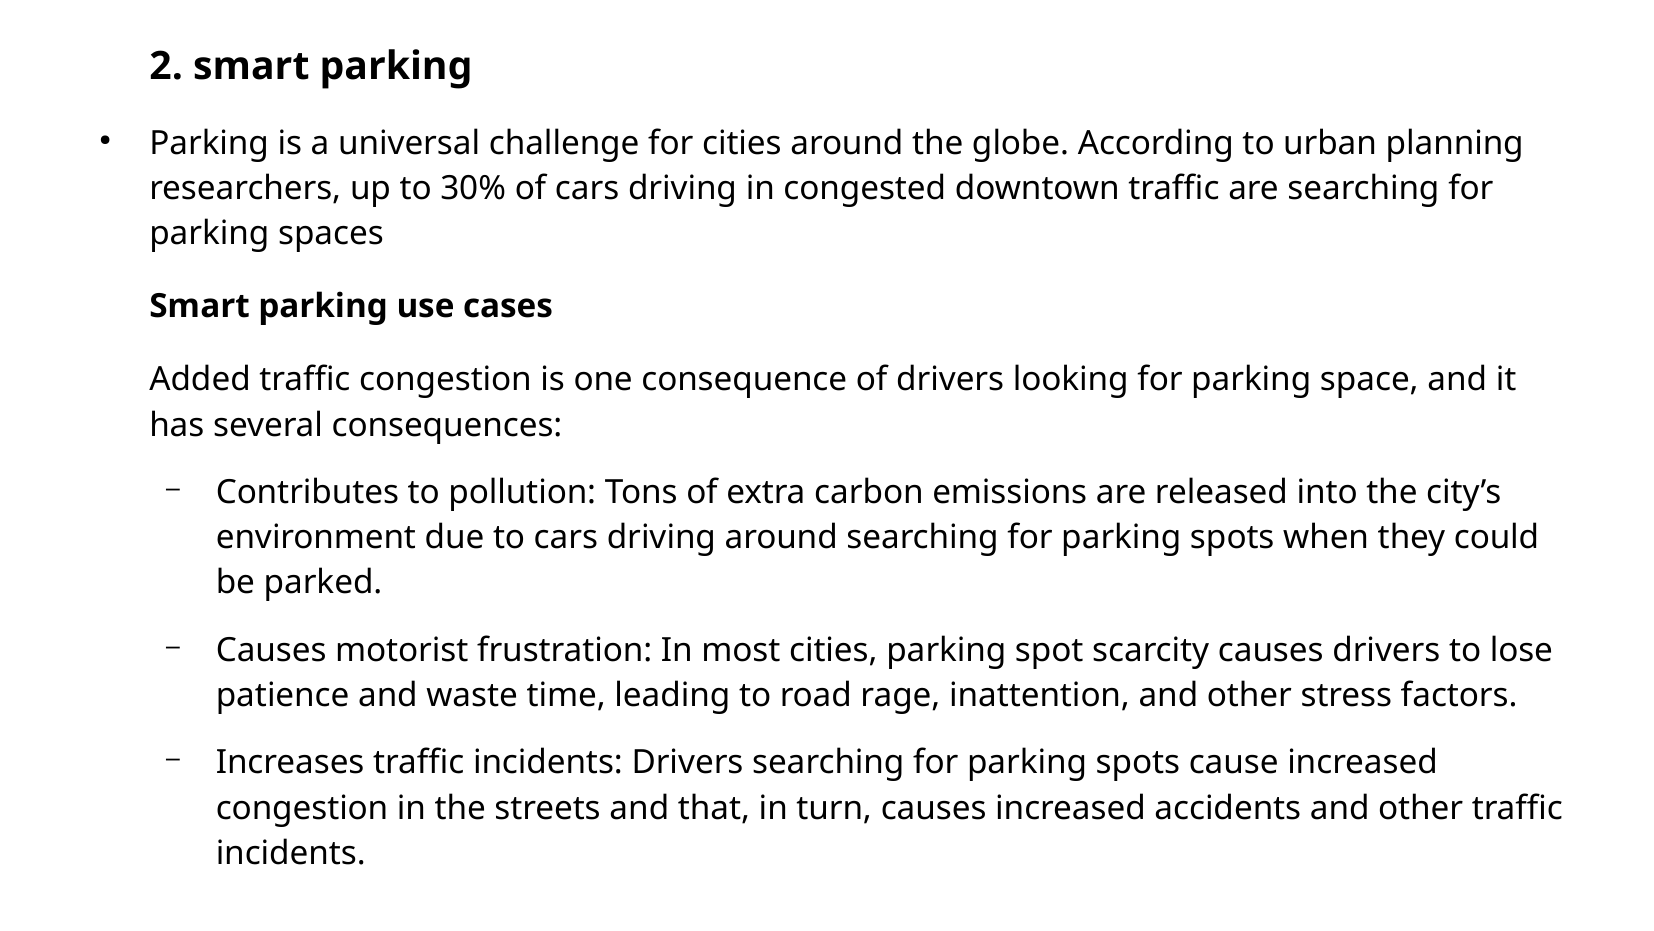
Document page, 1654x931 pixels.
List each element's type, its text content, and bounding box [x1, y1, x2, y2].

list 2. smart parking Parking is a universal challenge for cities around the globe. According to urban planning researchers, up to 30% of cars driving in congested downtown traffic are searching for parking spaces Smart parking use cases Added traffic congestion is one consequence of drivers looking for parking space, and it has several consequences: Contributes to pollution: Tons of extra carbon emissions are released into the city’s environment due to cars driving around searching for parking spots when they could be parked. Causes motorist frustration: In most cities, parking spot scarcity causes drivers to lose patience and waste time, leading to road rage, inattention, and other stress factors. Increases traffic incidents: Drivers searching for parking spots cause increased congestion in the streets and that, in turn, causes increased accidents and other traffic incidents. [82, 37, 1571, 901]
